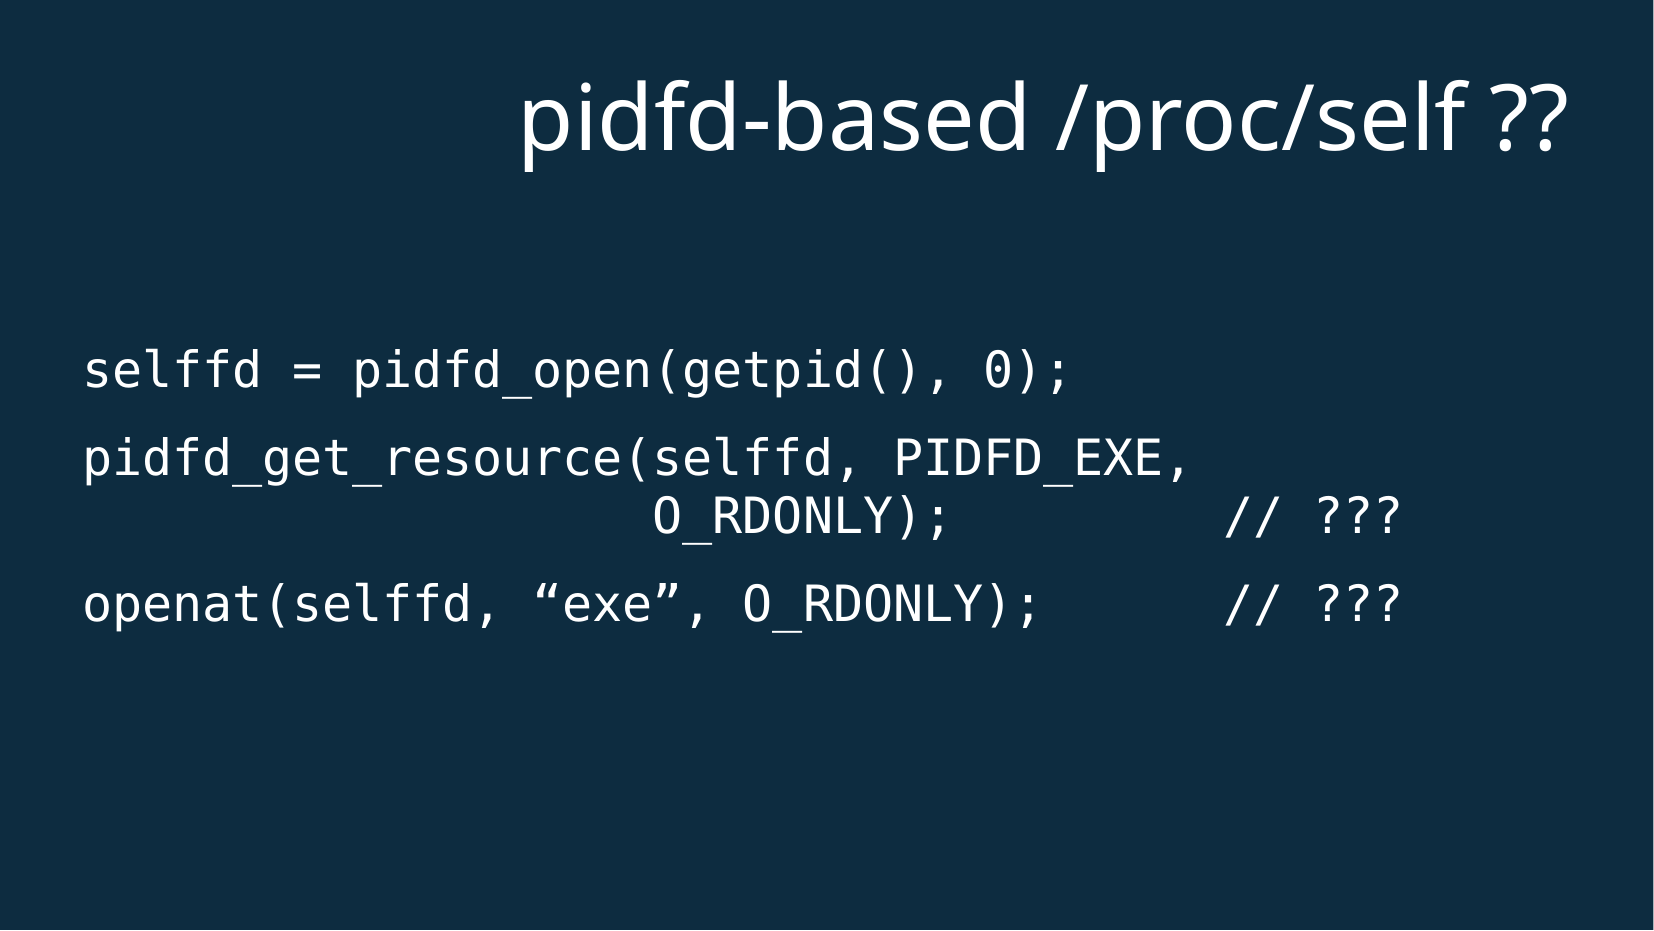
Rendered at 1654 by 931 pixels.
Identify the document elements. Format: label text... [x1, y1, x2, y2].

list selffd = pidfd_open(getpid(), 0); pidfd_get_resource(selffd, PIDFD_EXE, O_RDONLY); // ??? openat(selffd, “exe”, O_RDONLY); // ??? [82, 217, 1571, 758]
title pidfd-based /proc/self ?? [82, 37, 1571, 193]
